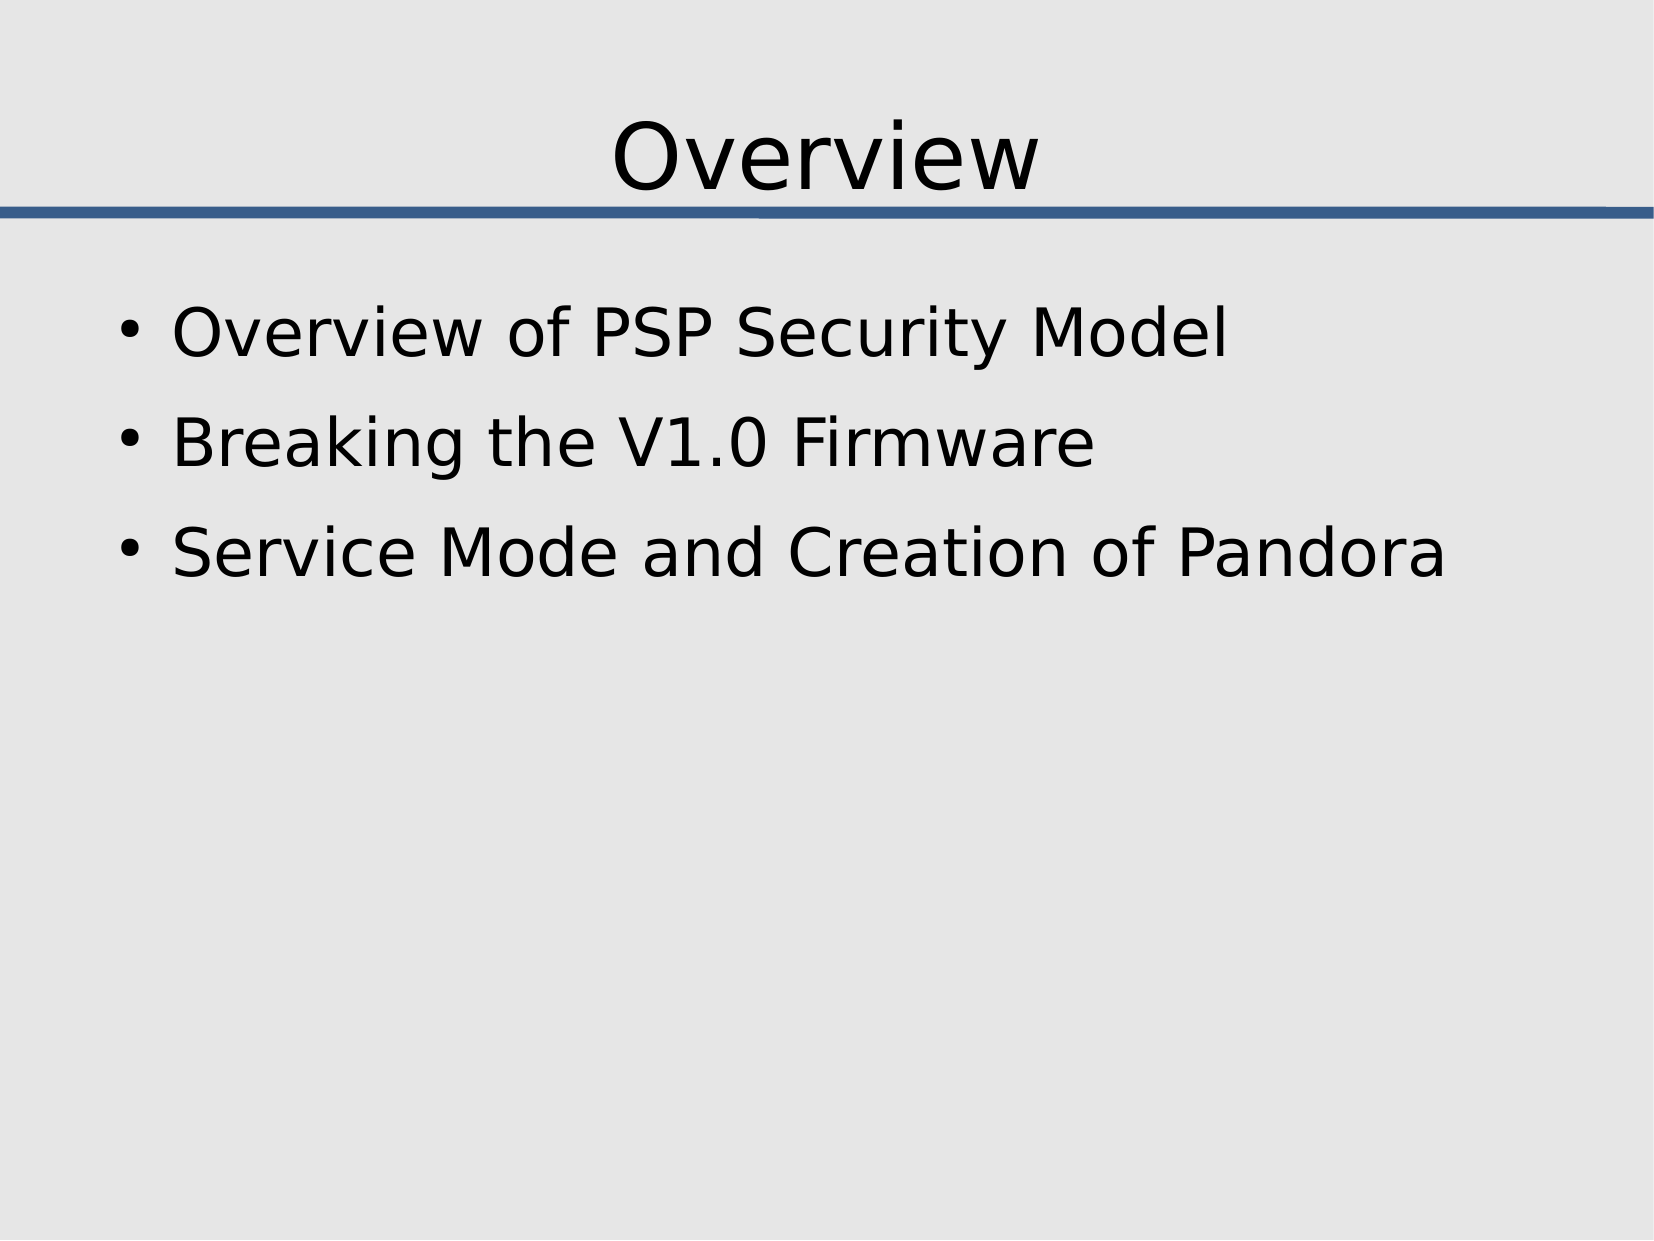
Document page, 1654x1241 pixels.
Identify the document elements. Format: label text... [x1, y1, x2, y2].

title Overview [82, 56, 1571, 250]
list Overview of PSP Security Model Breaking the V1.0 Firmware Service Mode and Creation of Pandora [82, 290, 1571, 1094]
